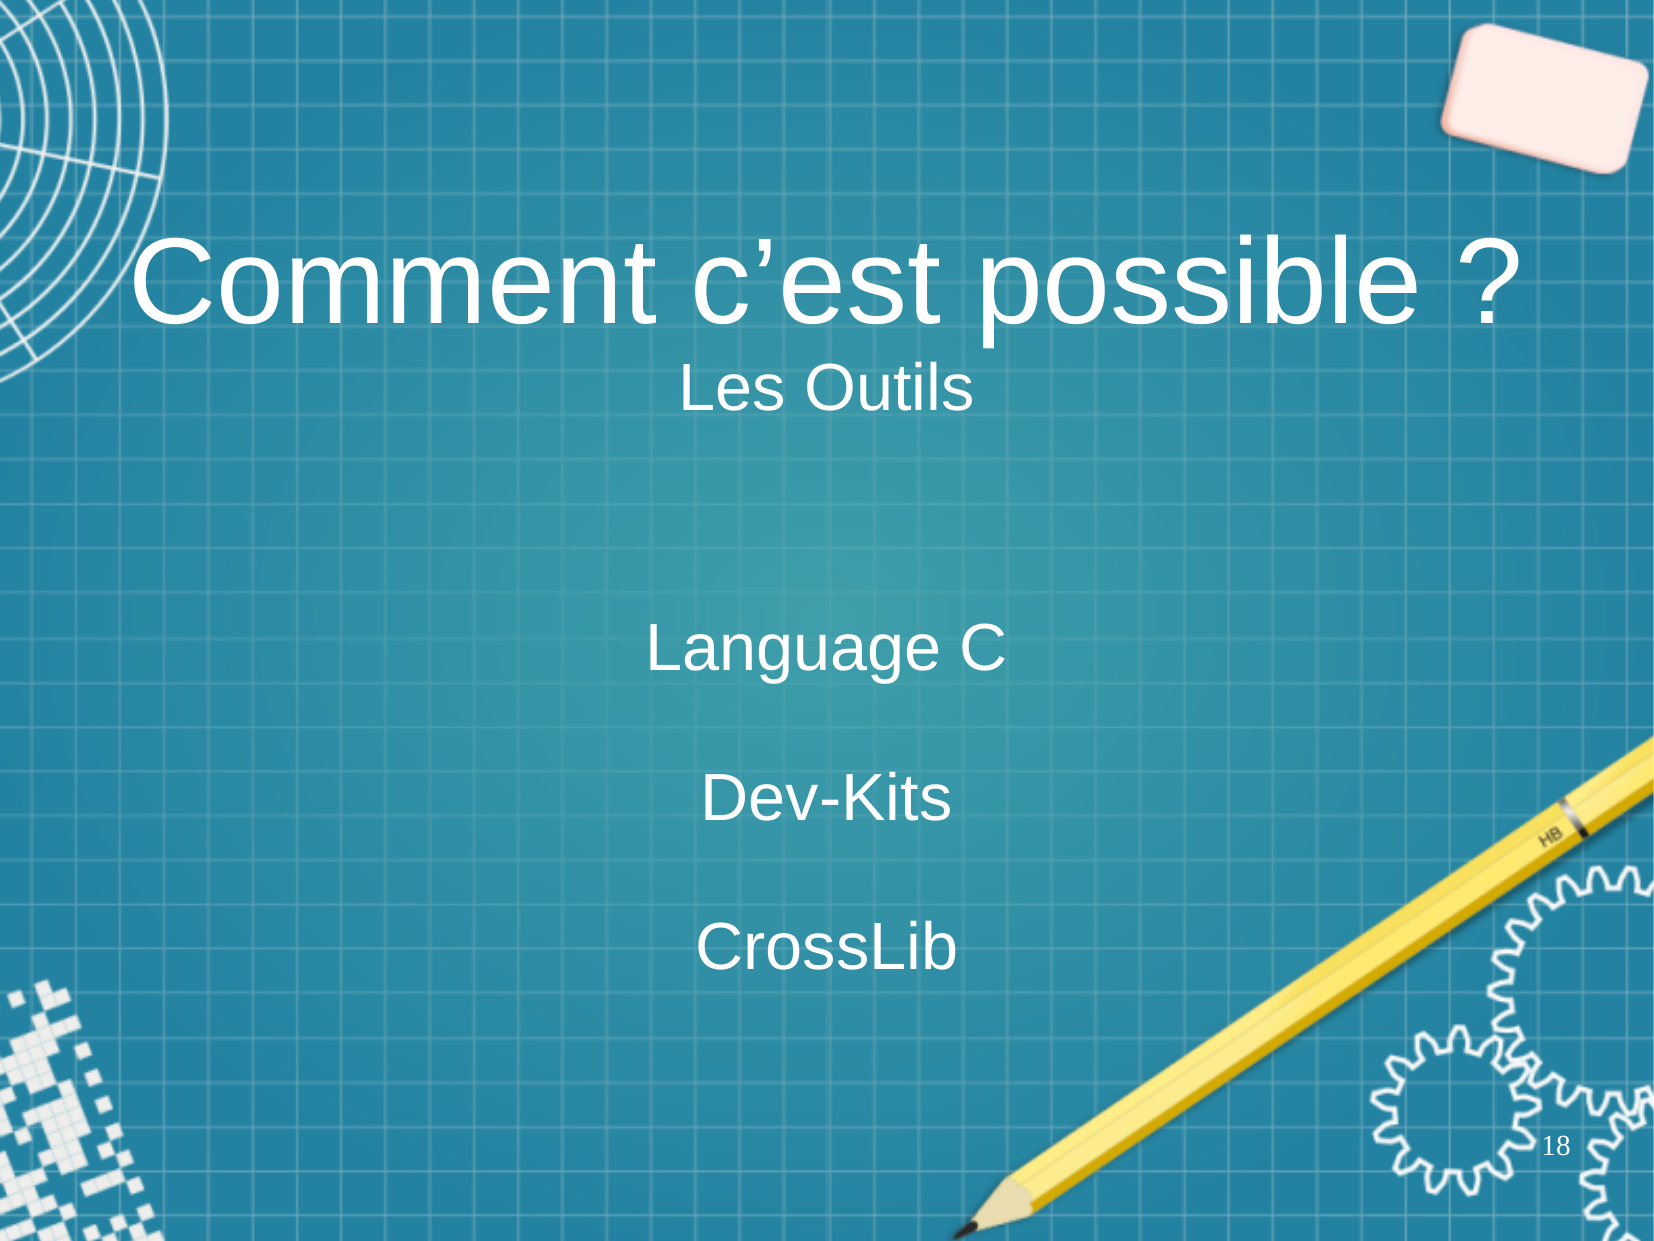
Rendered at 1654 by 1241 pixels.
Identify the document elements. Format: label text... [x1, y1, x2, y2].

picture [0, 0, 1654, 1241]
subtitle Language C Dev-Kits CrossLib [82, 496, 1571, 1099]
title Comment c’est possible ? Les Outils [82, 177, 1571, 461]
